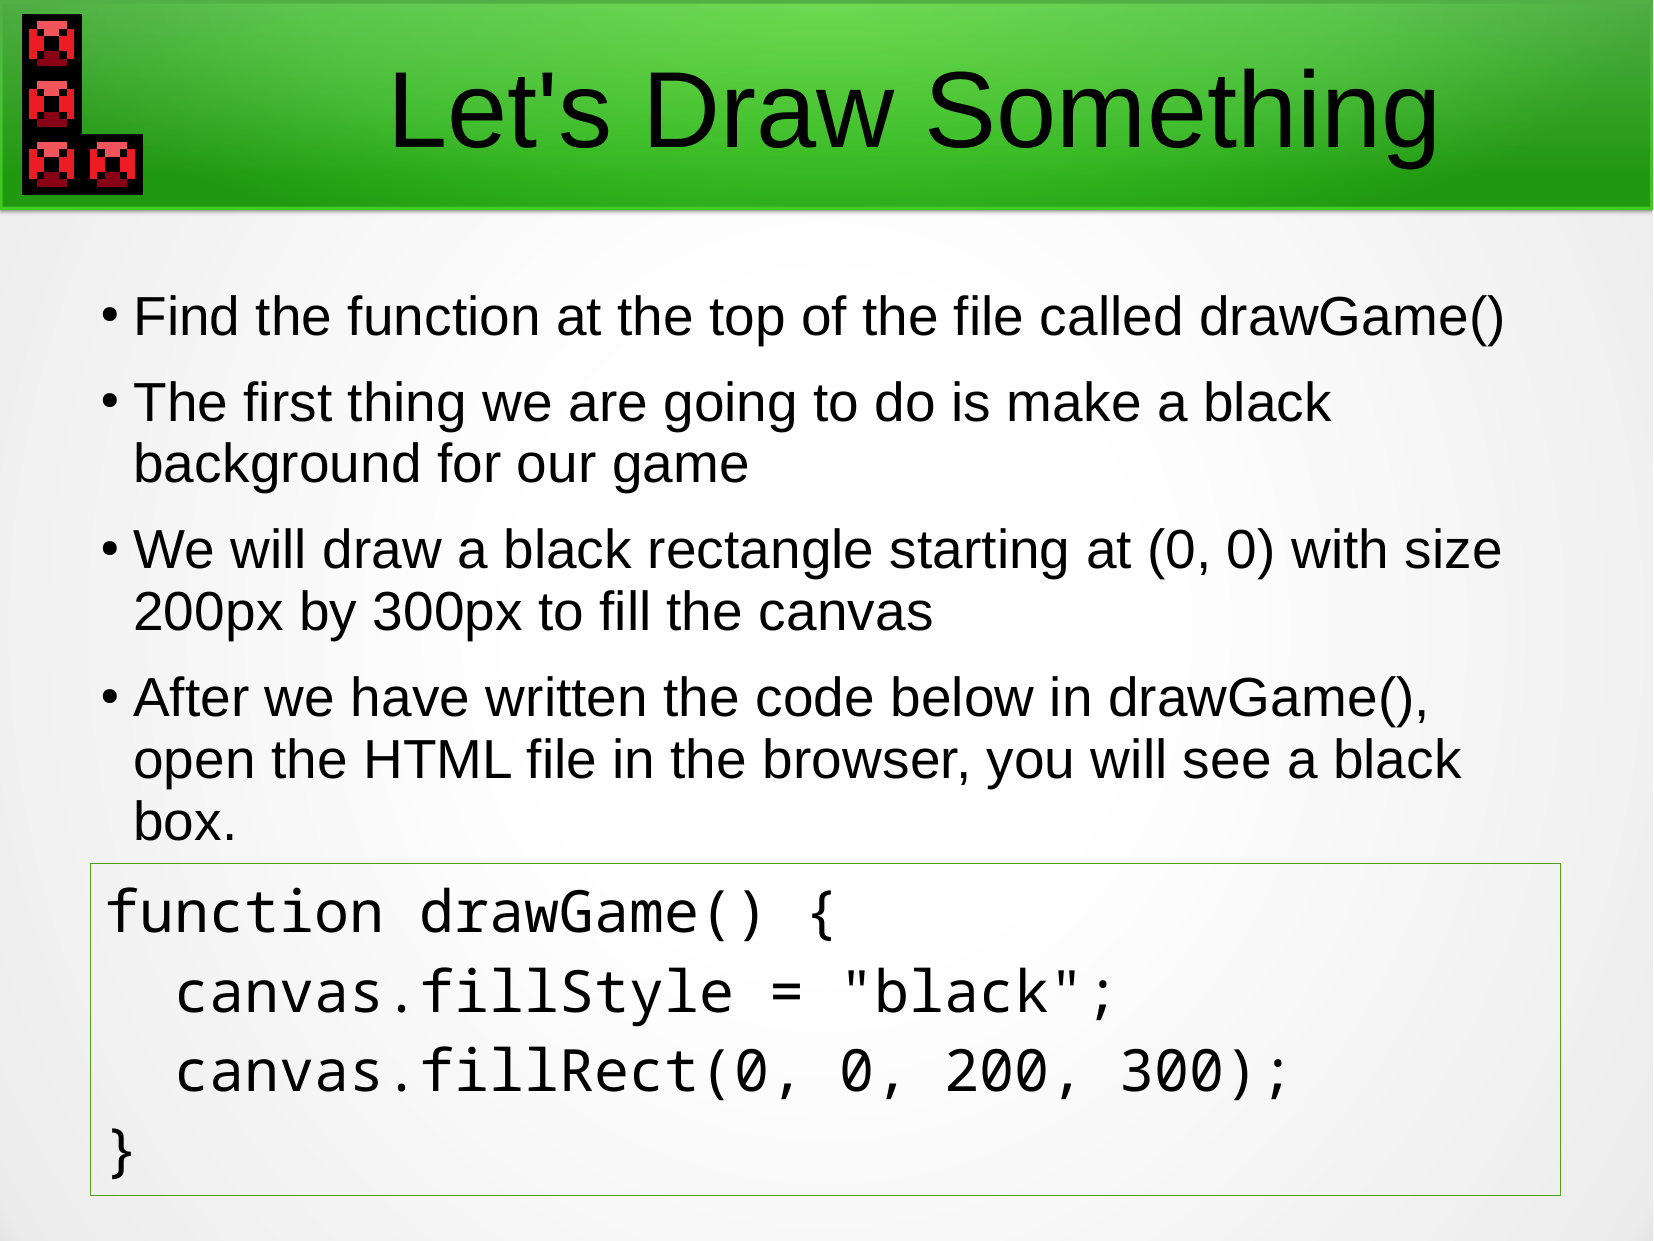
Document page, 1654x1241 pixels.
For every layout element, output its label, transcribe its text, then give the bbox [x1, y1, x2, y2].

list Find the function at the top of the file called drawGame() The first thing we are going to do is make a black background for our game We will draw a black rectangle starting at (0, 0) with size 200px by 300px to fill the canvas After we have written the code below in drawGame(), open the HTML file in the browser, you will see a black box. [89, 285, 1567, 856]
text_box function drawGame() { canvas.fillStyle = "black"; canvas.fillRect(0, 0, 200, 300); } [90, 863, 1561, 1172]
title Let's Draw Something [195, 30, 1636, 190]
picture [22, 14, 143, 195]
